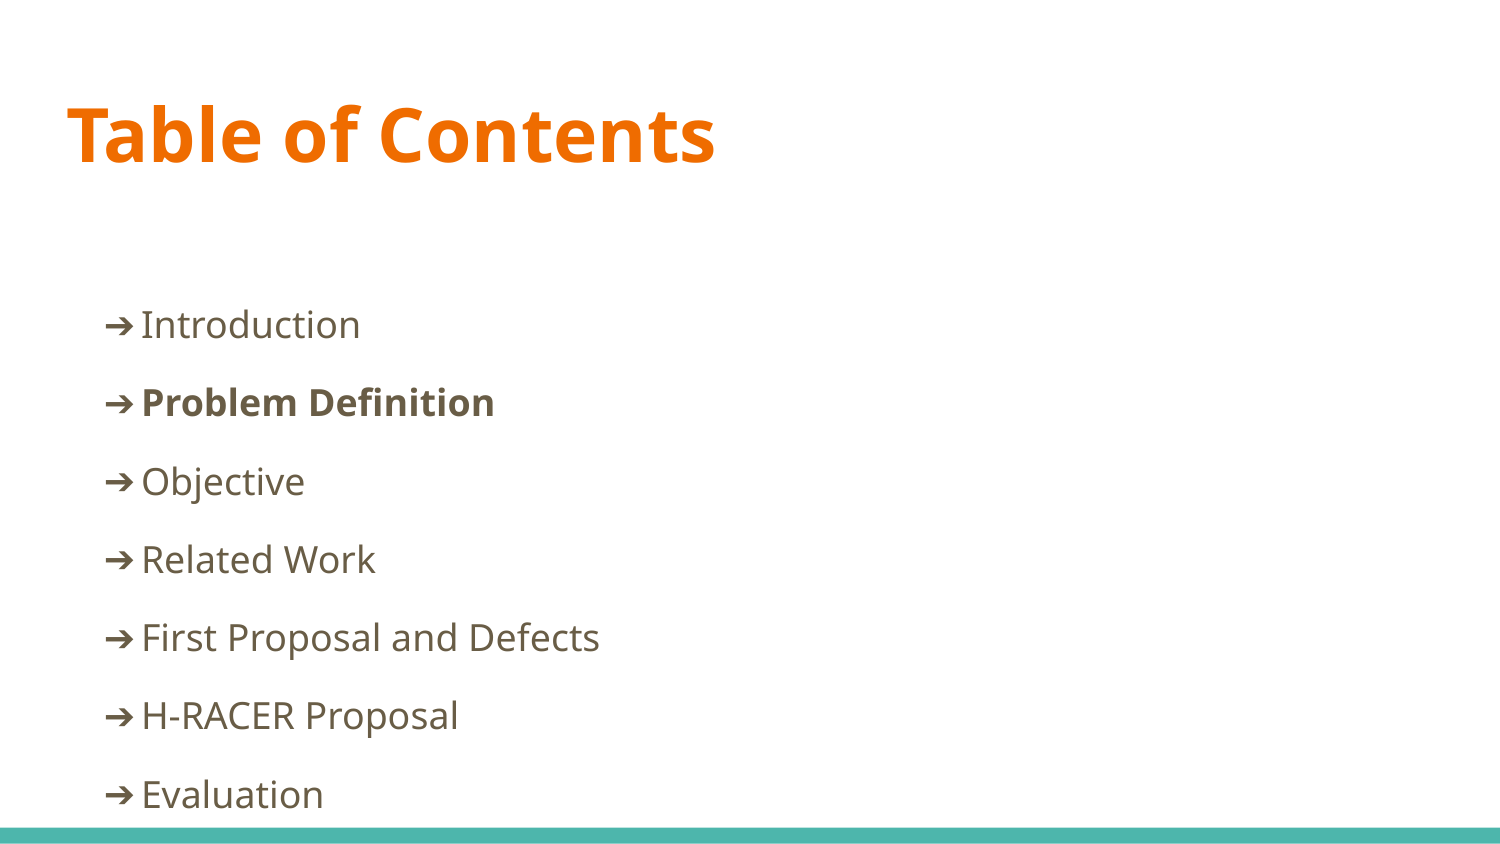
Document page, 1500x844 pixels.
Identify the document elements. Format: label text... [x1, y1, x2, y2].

list Introduction Problem Definition Objective Related Work First Proposal and Defects H-RACER Proposal Evaluation Conclusion [51, 207, 1449, 750]
title Table of Contents [51, 72, 1449, 189]
